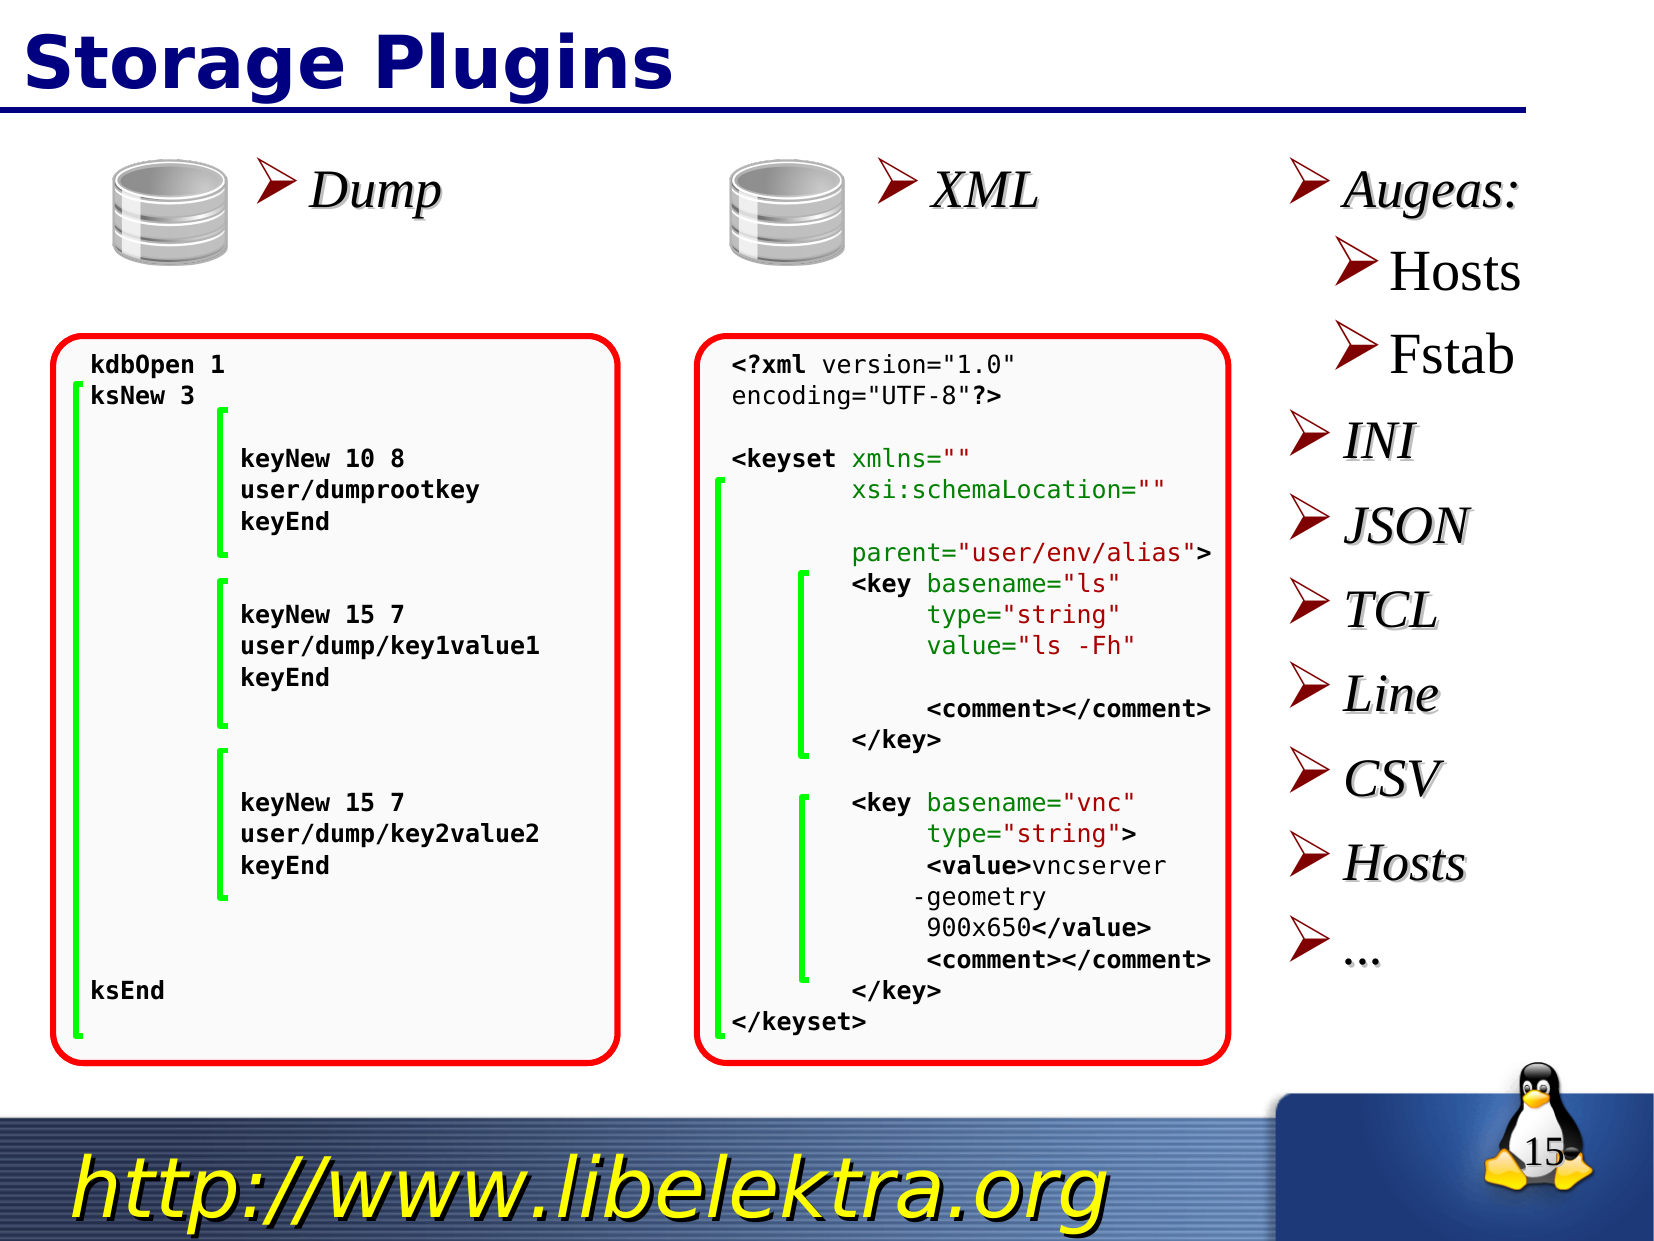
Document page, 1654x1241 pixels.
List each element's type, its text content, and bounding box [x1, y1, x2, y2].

list Augeas: Hosts Fstab INI JSON TCL Line CSV Hosts ... [1269, 147, 1595, 980]
text_box [696, 336, 1229, 1063]
list Dump [236, 147, 666, 319]
picture [112, 159, 228, 266]
text_box kdbOpen 1 ksNew 3 keyNew 10 8 user/dumprootkey keyEnd keyNew 15 7 user/dump/key1value1 keyEnd keyNew 15 7 user/dump/key2value2 keyEnd ksEnd [90, 348, 605, 1004]
list XML [857, 147, 1269, 319]
text_box <Nummer> [1370, 1122, 1566, 1178]
text_box <?xml version="1.0" encoding="UTF-8"?> <keyset xmlns="" xsi:schemaLocation="" parent="user/env/alias"> <key basename="ls" type="string" value="ls -Fh" <comment></comment> </key> <key basename="vnc" type="string"> <value>vncserver -geometry 900x650</value> <comment></comment> </key> </keyset> [731, 348, 1217, 1035]
text_box Storage Plugins [22, 14, 1611, 111]
text_box [53, 336, 618, 1063]
picture [0, 1061, 1654, 1241]
picture [729, 159, 845, 266]
